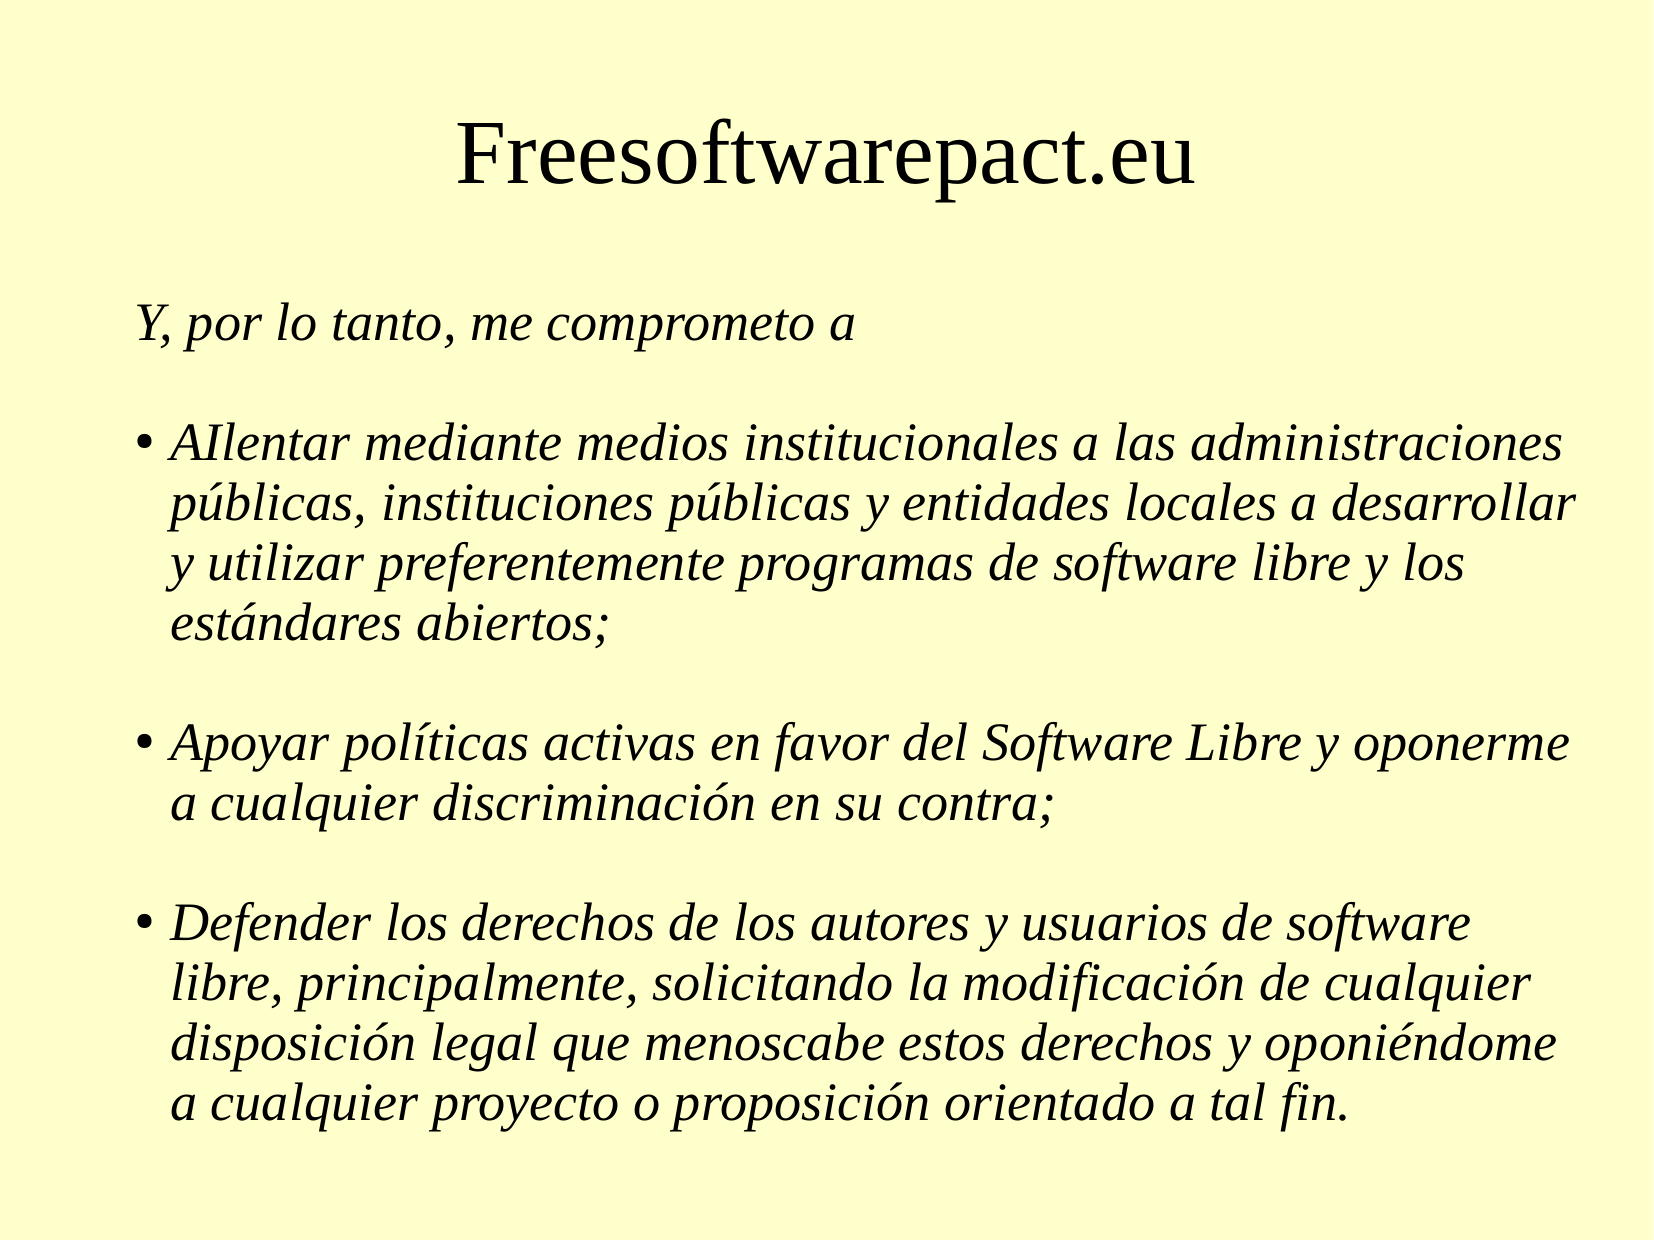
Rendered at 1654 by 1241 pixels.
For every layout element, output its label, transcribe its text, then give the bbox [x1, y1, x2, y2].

text_box Y, por lo tanto, me comprometo a AIlentar mediante medios institucionales a las administraciones públicas, instituciones públicas y entidades locales a desarrollar y utilizar preferentemente programas de software libre y los estándares abiertos; Apoyar políticas activas en favor del Software Libre y oponerme a cualquier discriminación en su contra; Defender los derechos de los autores y usuarios de software libre, principalmente, solicitando la modificación de cualquier disposición legal que menoscabe estos derechos y oponiéndome a cualquier proyecto o proposición orientado a tal fin. [120, 285, 1606, 1144]
title Freesoftwarepact.eu [82, 49, 1571, 257]
